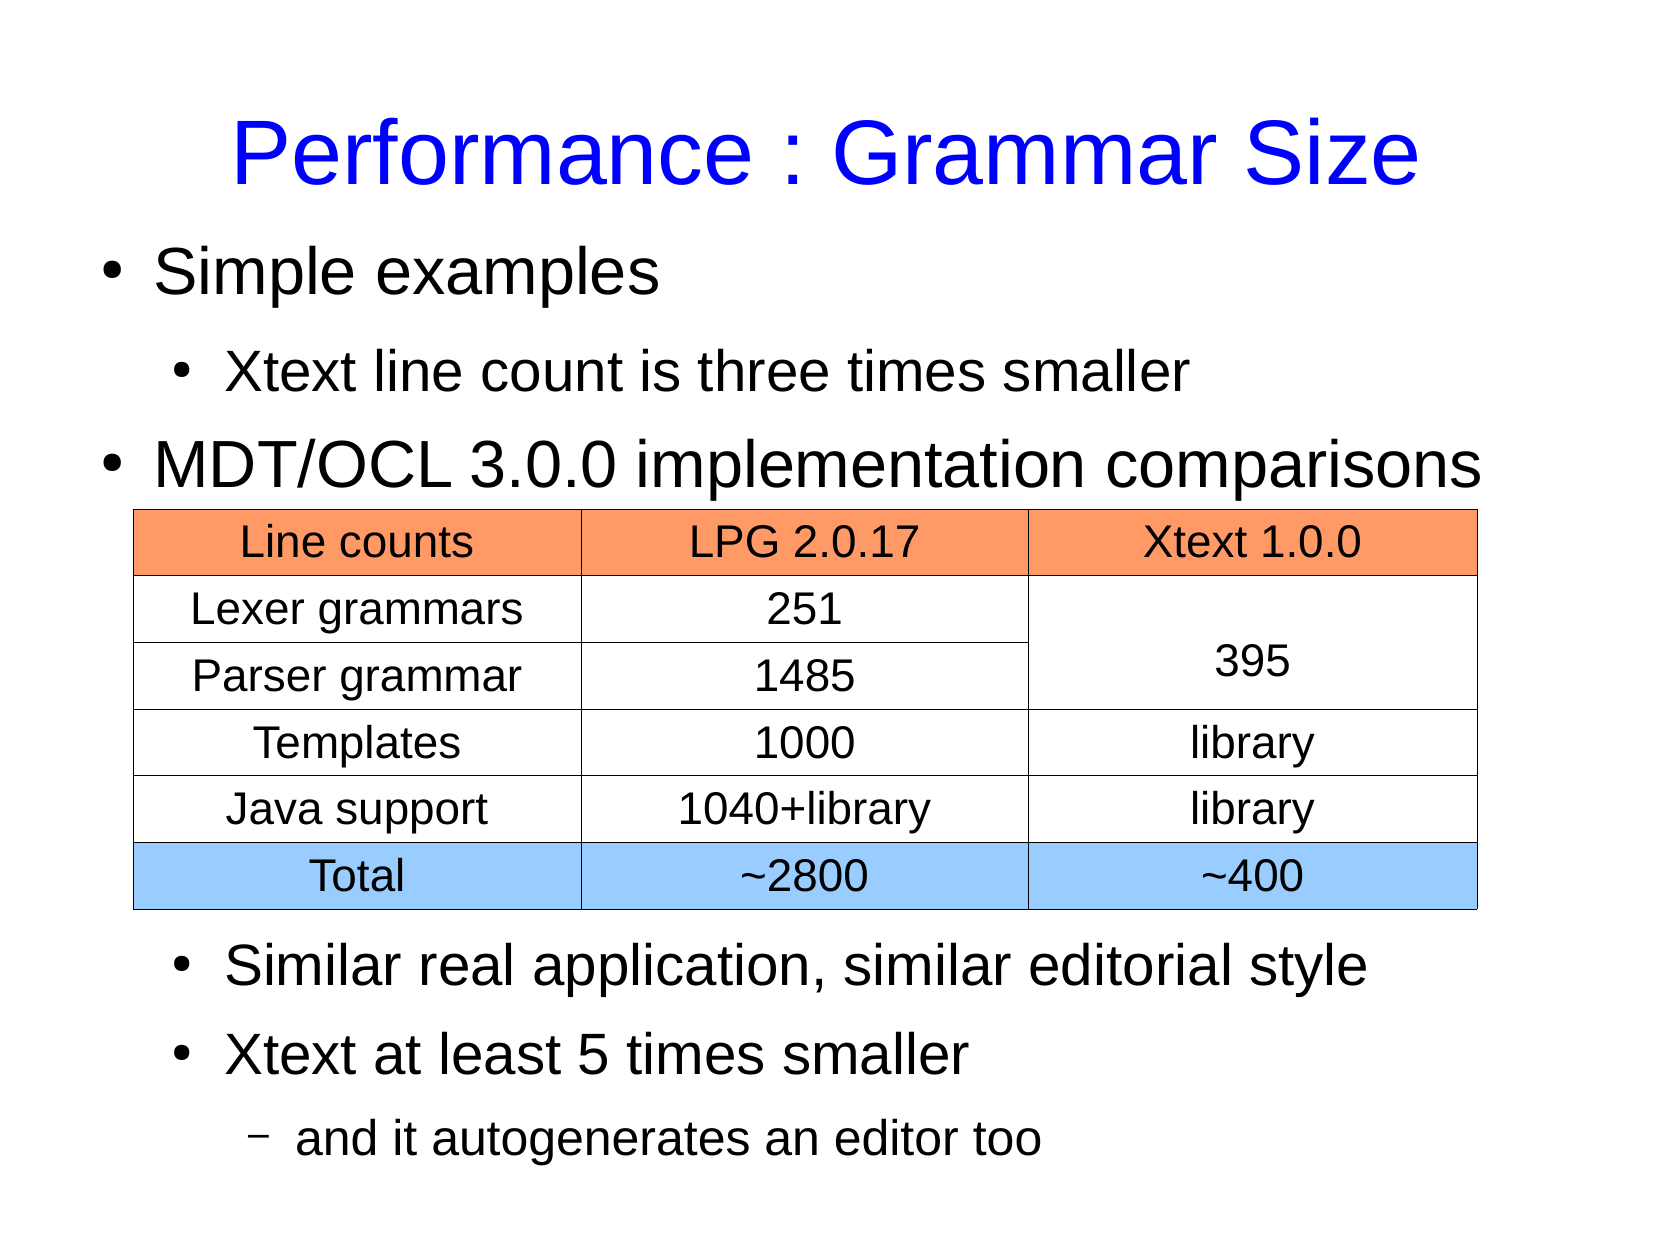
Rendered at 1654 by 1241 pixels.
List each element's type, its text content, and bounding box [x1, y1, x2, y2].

list Simple examples Xtext line count is three times smaller MDT/OCL 3.0.0 implementation comparisons Similar real application, similar editorial style Xtext at least 5 times smaller and it autogenerates an editor too [82, 234, 1571, 1166]
table_cell library [1029, 776, 1477, 842]
table_cell ~400 [1029, 843, 1477, 909]
table_cell 251 [582, 576, 1028, 642]
table_cell 1000 [582, 710, 1028, 775]
table_header Line counts [134, 510, 581, 575]
table_cell library [1029, 710, 1477, 775]
table_cell Parser grammar [134, 643, 581, 709]
table_cell Java support [134, 776, 581, 842]
table_cell Lexer grammars [134, 576, 581, 642]
table_cell 1040+library [582, 776, 1028, 842]
title Performance : Grammar Size [82, 56, 1571, 234]
table_cell Templates [134, 710, 581, 775]
table_cell 1485 [582, 643, 1028, 709]
table_cell Total [134, 843, 581, 909]
table_cell 395 [1029, 576, 1477, 709]
table_cell ~2800 [582, 843, 1028, 909]
table_header Xtext 1.0.0 [1029, 510, 1477, 575]
table_header LPG 2.0.17 [582, 510, 1028, 575]
